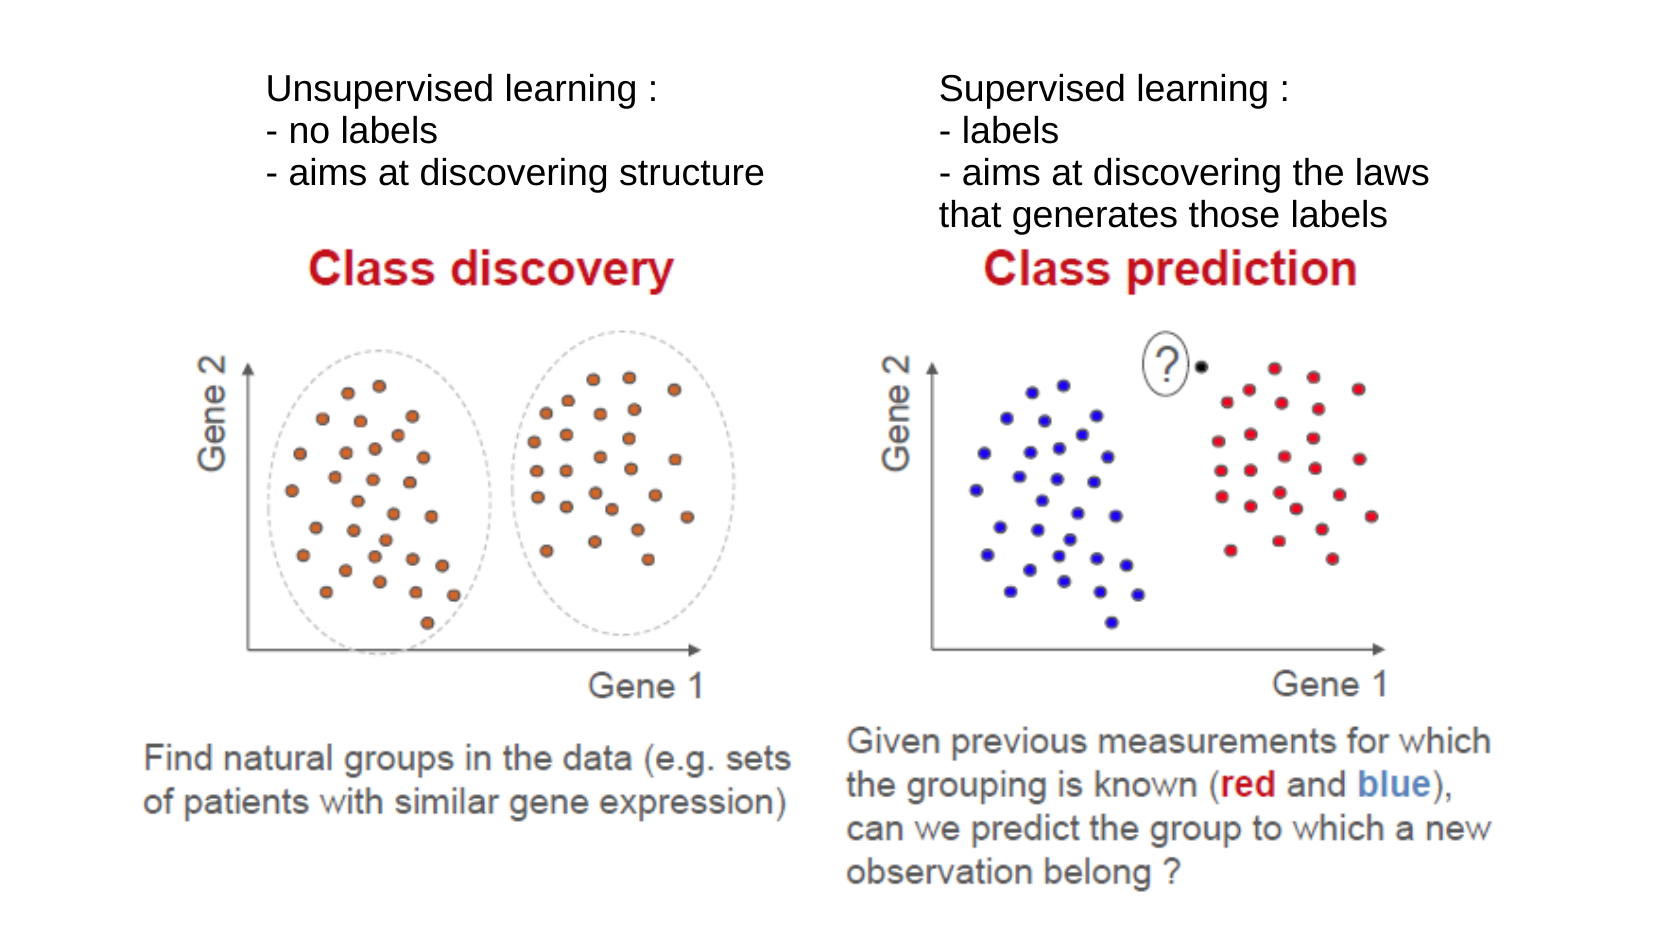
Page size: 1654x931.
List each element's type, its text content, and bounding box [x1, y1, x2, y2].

picture [105, 208, 1566, 931]
text_box Supervised learning : - labels - aims at discovering the laws that generates those labels [924, 60, 1486, 243]
text_box Unsupervised learning : - no labels - aims at discovering structure [250, 60, 781, 201]
